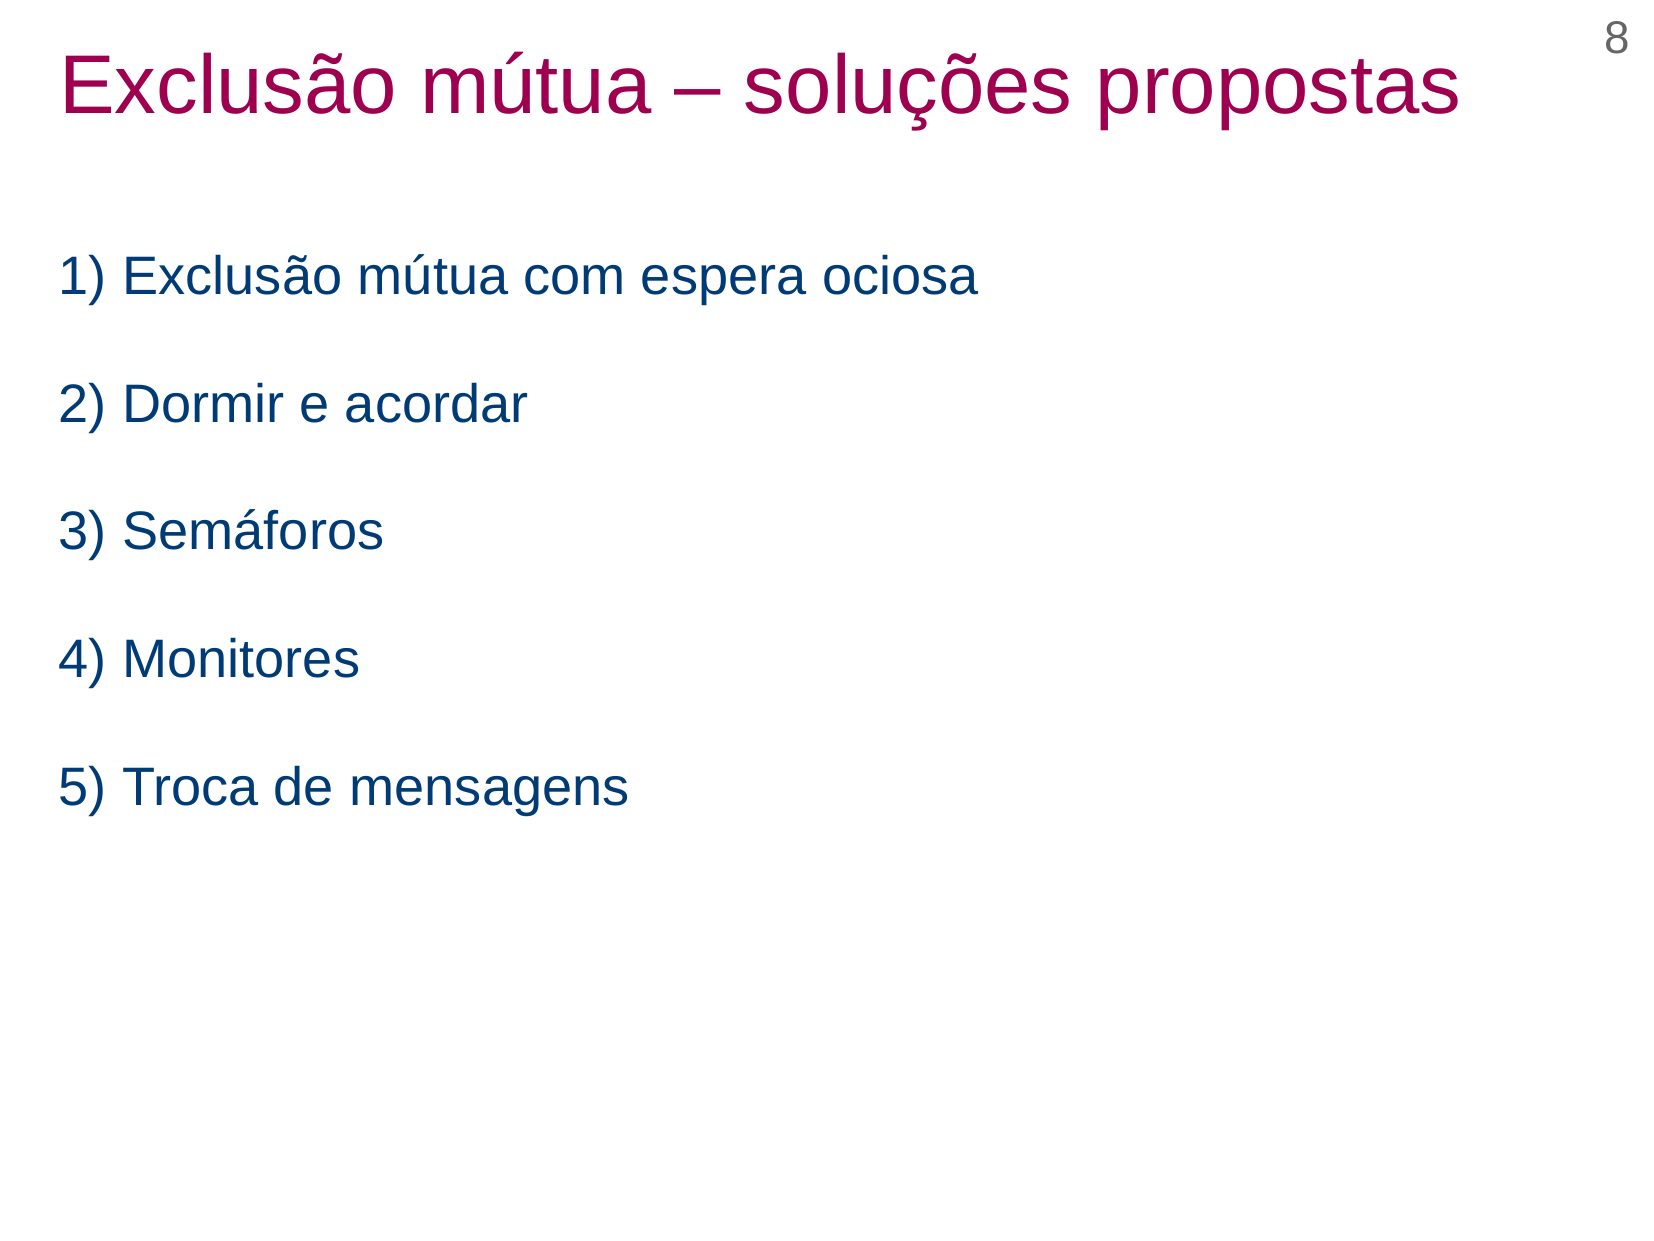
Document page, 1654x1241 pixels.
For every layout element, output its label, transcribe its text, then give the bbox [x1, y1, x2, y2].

title Exclusão mútua – soluções propostas [59, 29, 1595, 148]
list Exclusão mútua com espera ociosa Dormir e acordar Semáforos Monitores Troca de mensagens [59, 236, 1595, 1211]
